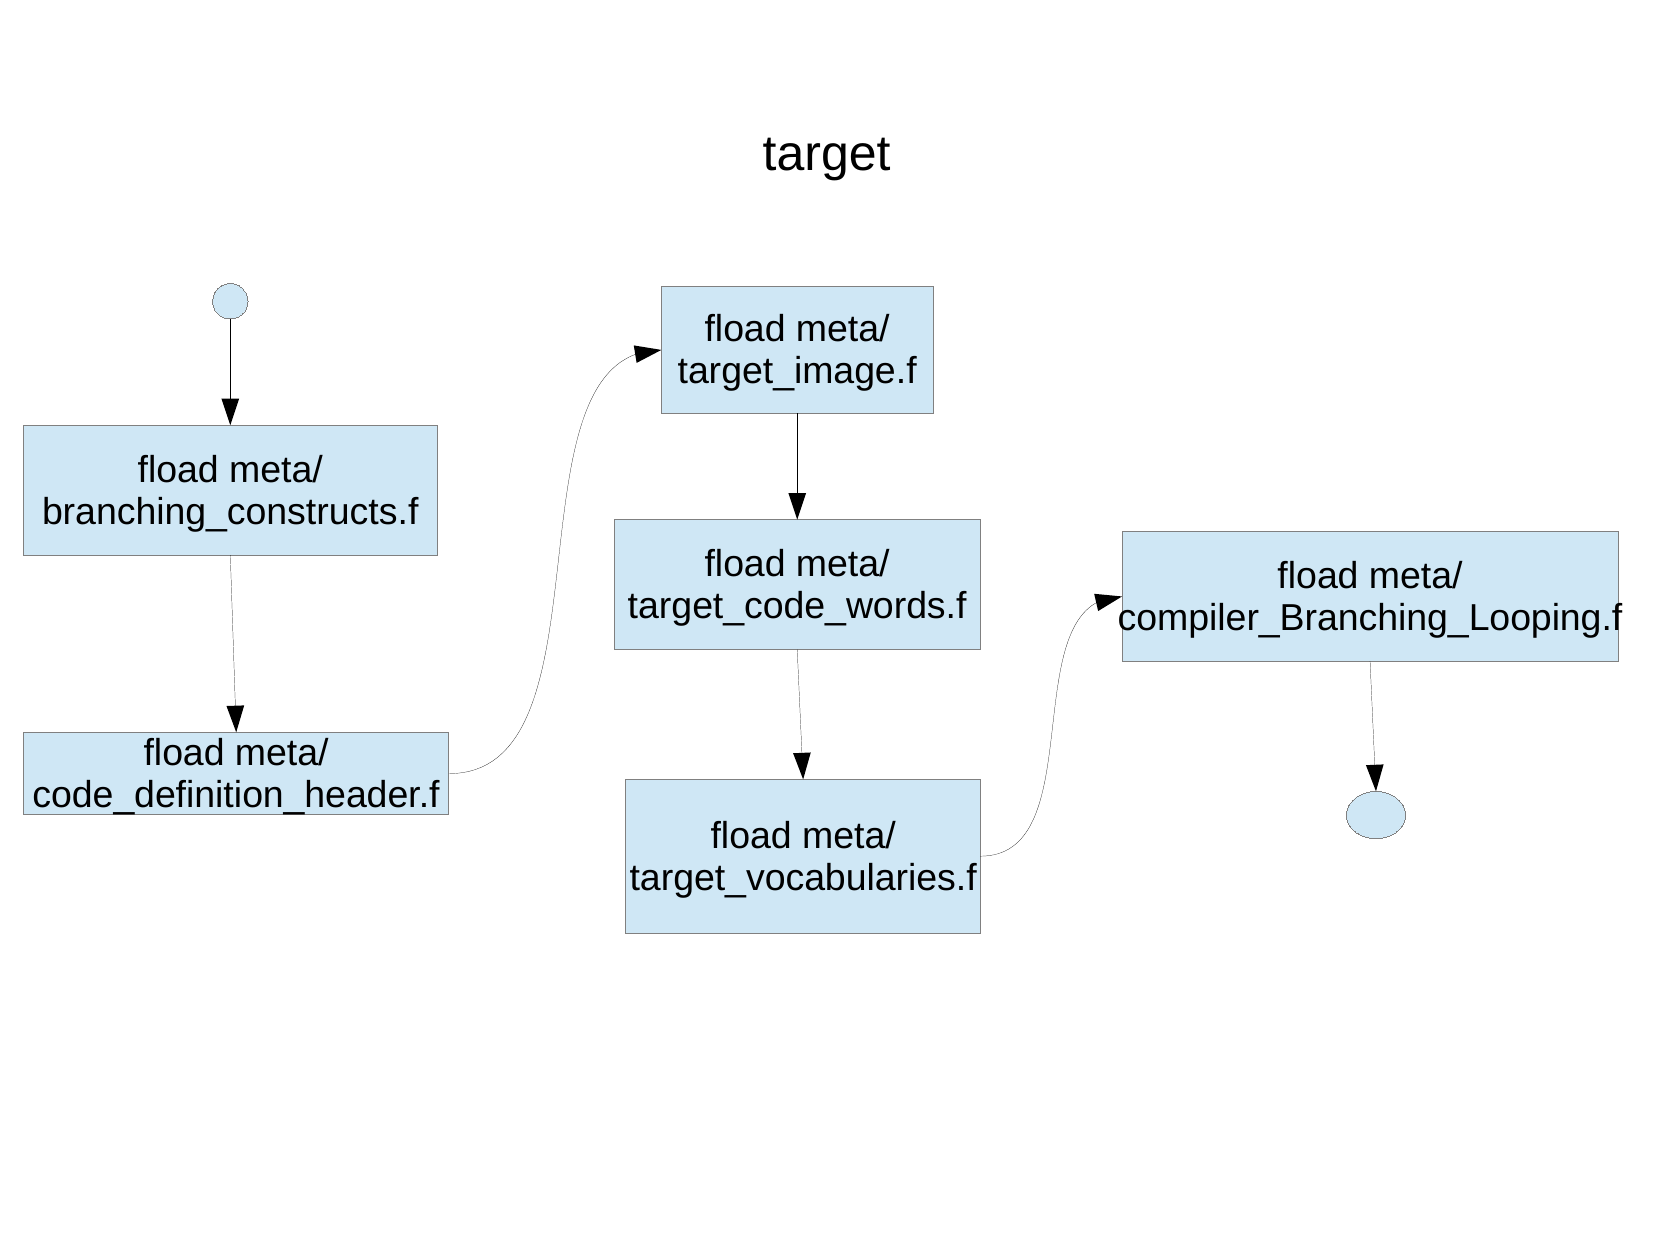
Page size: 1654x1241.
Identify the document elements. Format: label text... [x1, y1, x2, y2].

text_box fload meta/ target_vocabularies.f [625, 779, 981, 934]
text_box fload meta/ target_code_words.f [614, 519, 981, 650]
text_box [212, 283, 249, 319]
text_box fload meta/ target_image.f [661, 286, 934, 414]
title target [82, 49, 1571, 257]
text_box fload meta/ branching_constructs.f [23, 425, 438, 556]
text_box fload meta/ code_definition_header.f [23, 732, 449, 815]
text_box fload meta/ compiler_Branching_Looping.f [1122, 531, 1619, 662]
text_box [1346, 791, 1406, 839]
